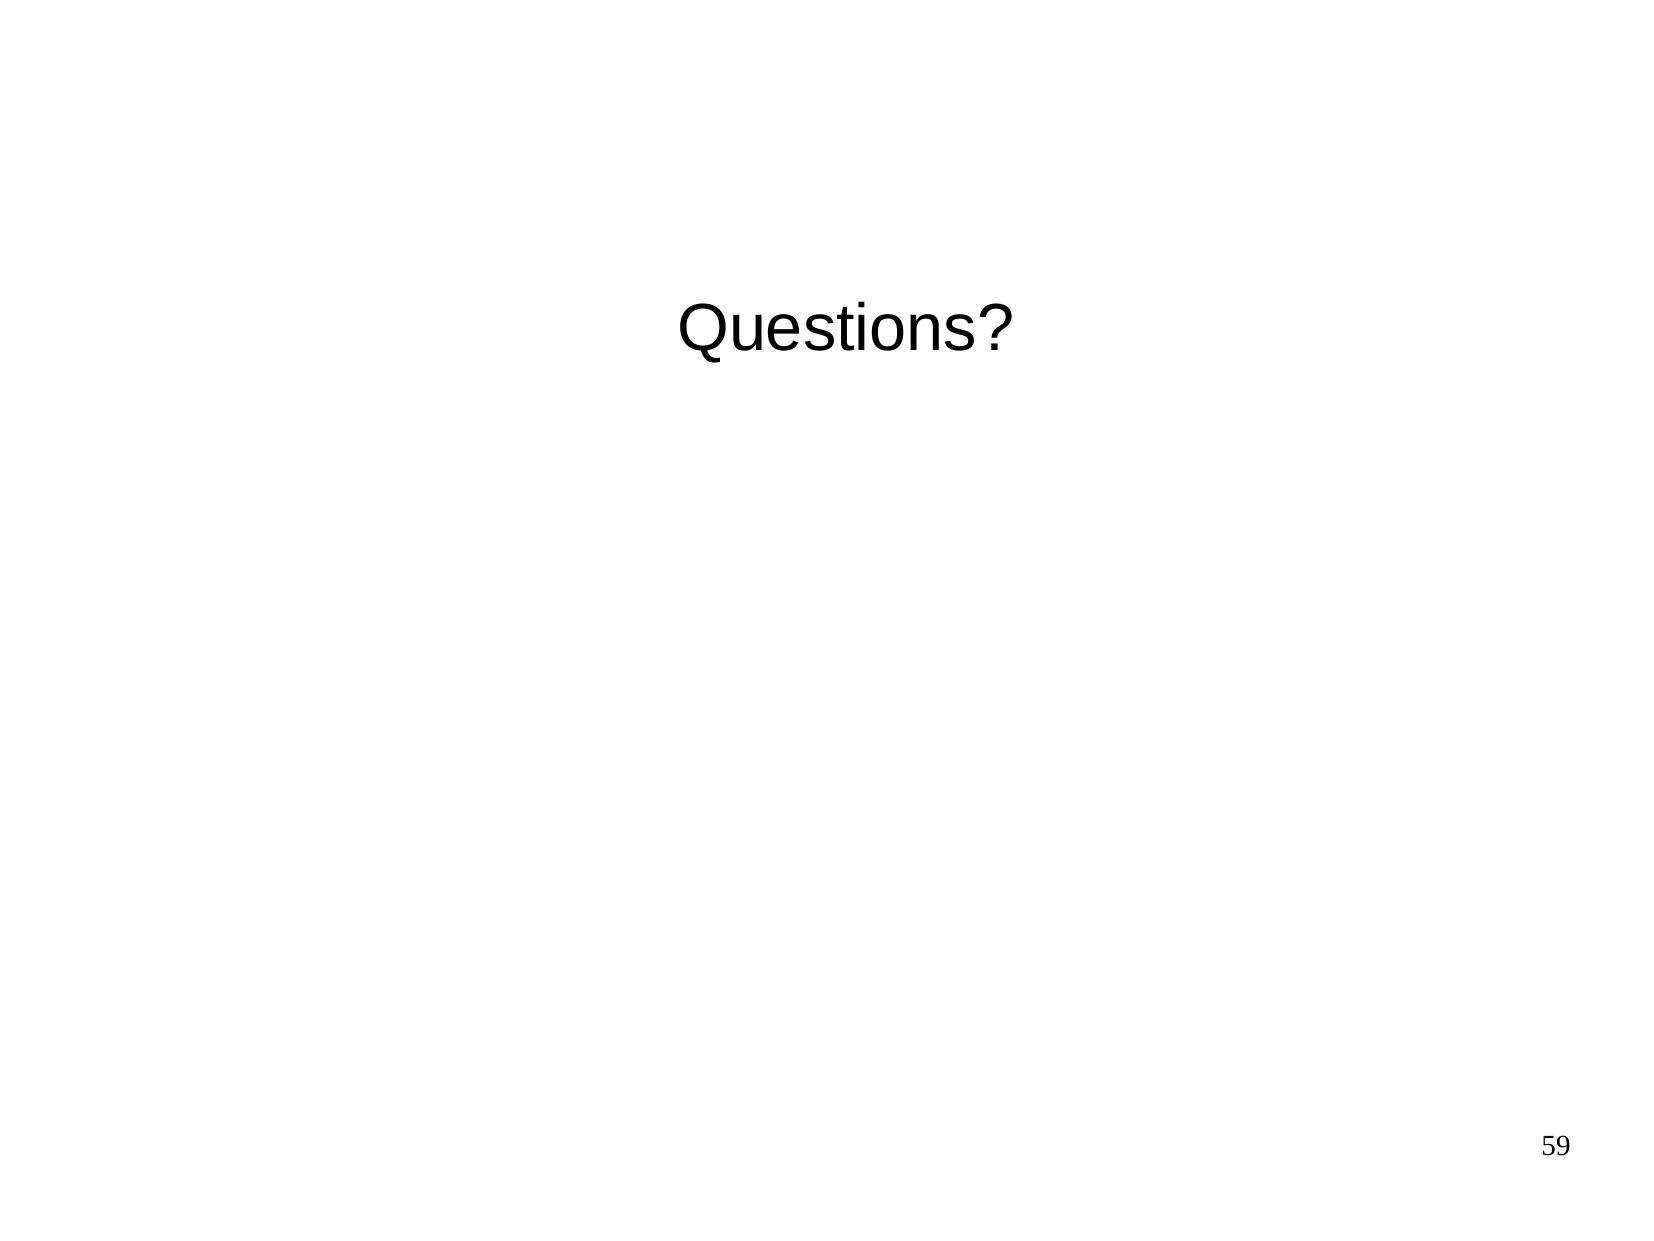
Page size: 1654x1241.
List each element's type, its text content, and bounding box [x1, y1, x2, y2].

list Questions? [82, 290, 1538, 1010]
